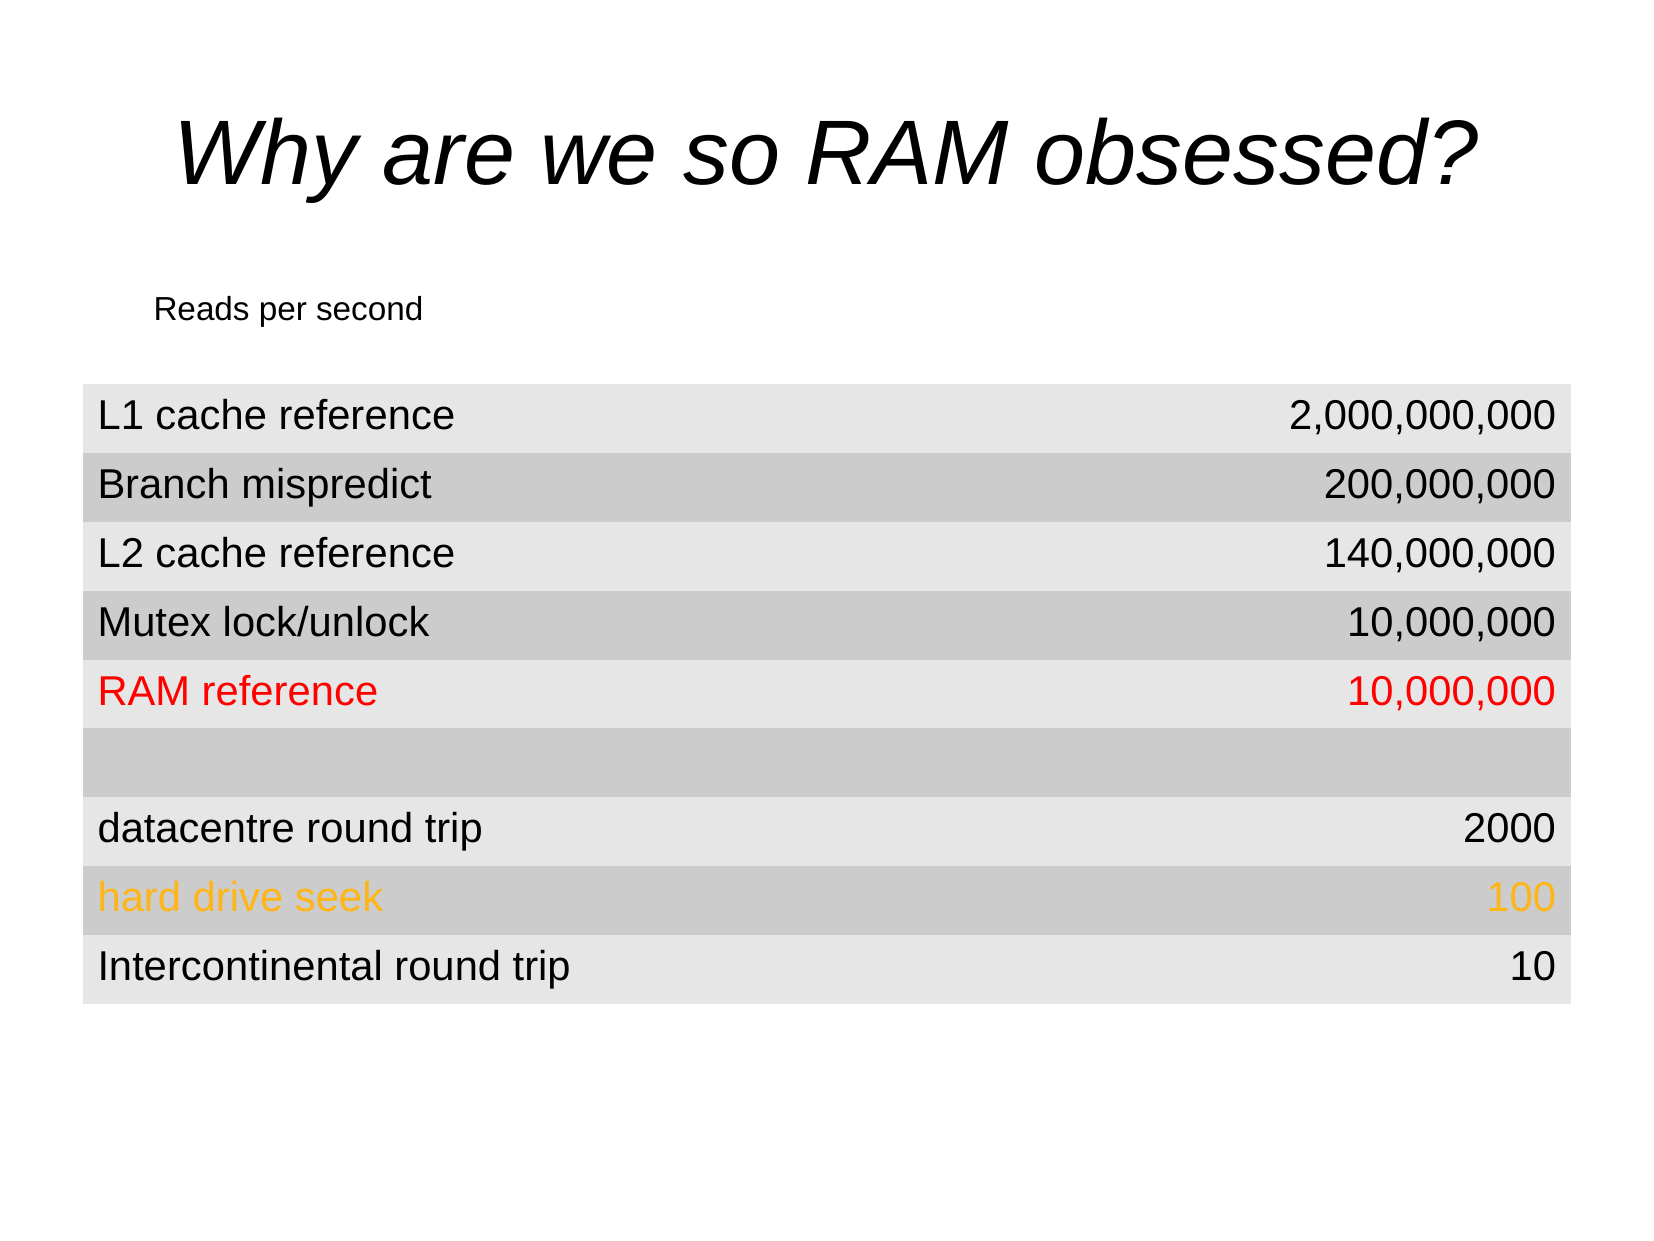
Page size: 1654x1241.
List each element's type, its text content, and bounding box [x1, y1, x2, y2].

title Why are we so RAM obsessed? [82, 49, 1571, 257]
list Reads per second [82, 290, 1571, 1109]
